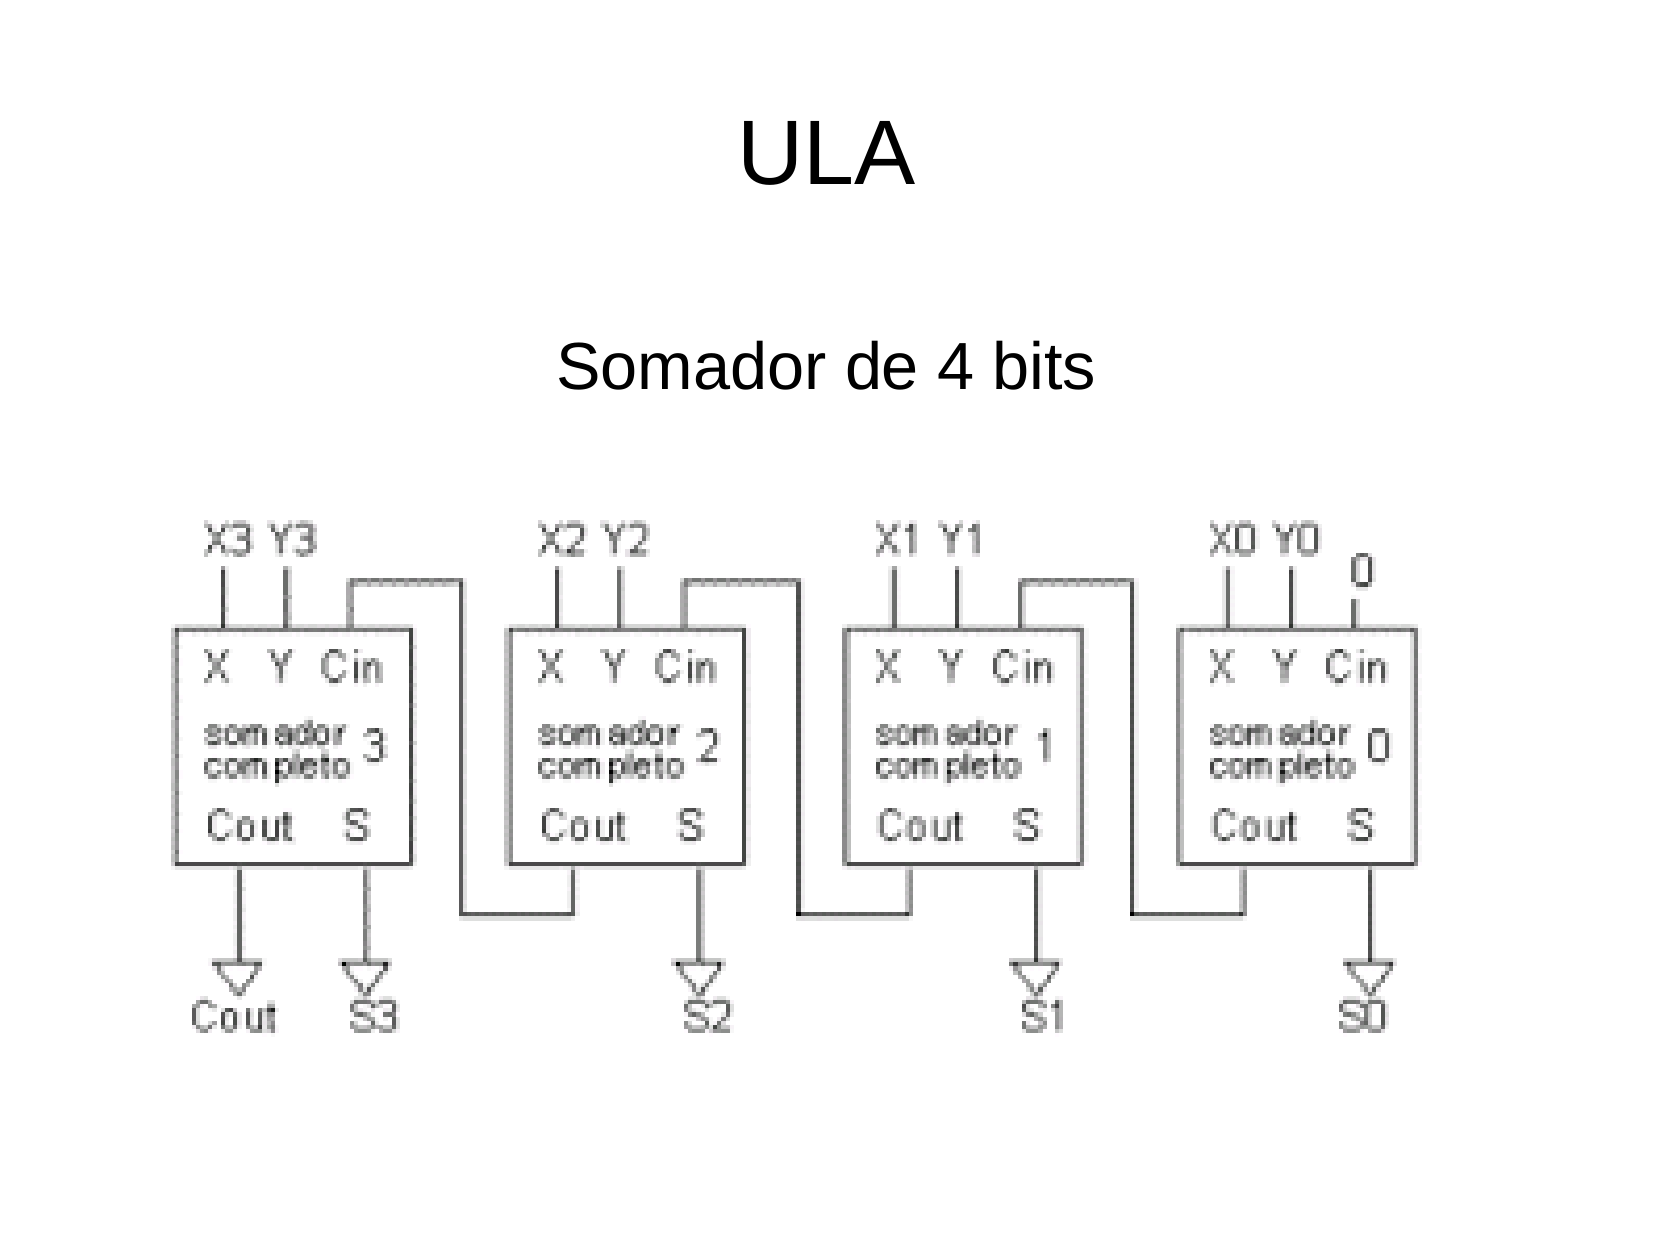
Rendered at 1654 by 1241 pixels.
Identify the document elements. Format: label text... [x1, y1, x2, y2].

picture [142, 491, 1477, 1063]
subtitle Somador de 4 bits [82, 248, 1571, 485]
title ULA [82, 49, 1571, 248]
